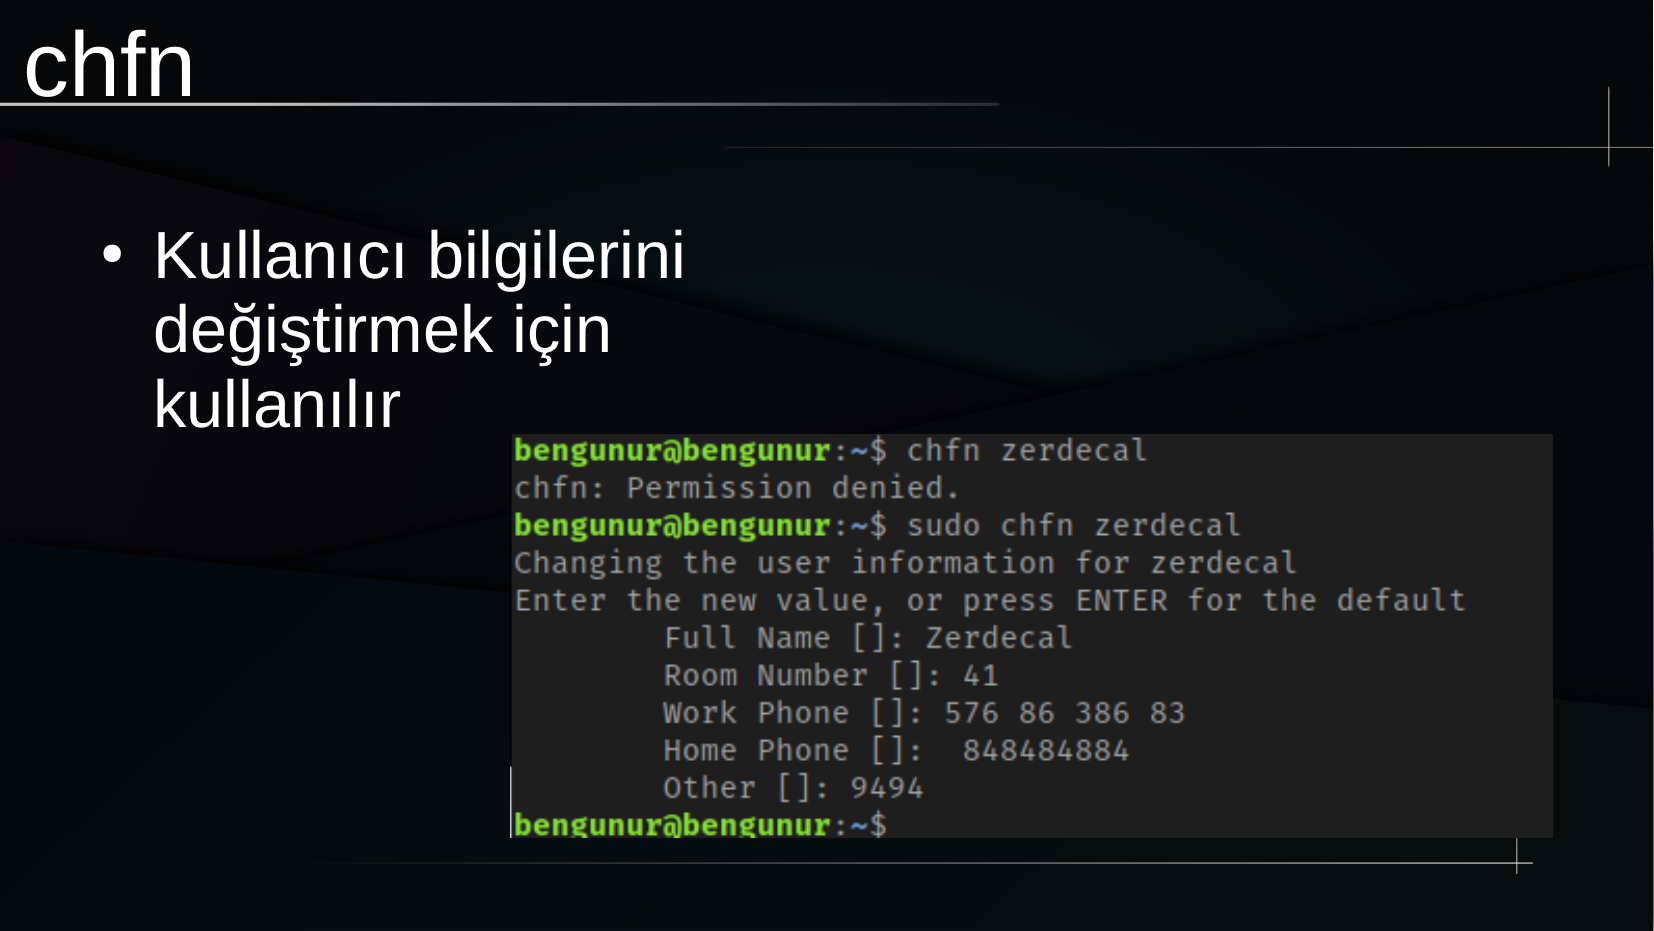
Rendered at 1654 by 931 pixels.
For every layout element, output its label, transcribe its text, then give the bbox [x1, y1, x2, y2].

title chfn [23, 11, 1589, 119]
list Kullanıcı bilgilerini değiştirmek için kullanılır [82, 217, 809, 758]
picture [0, 0, 1654, 931]
